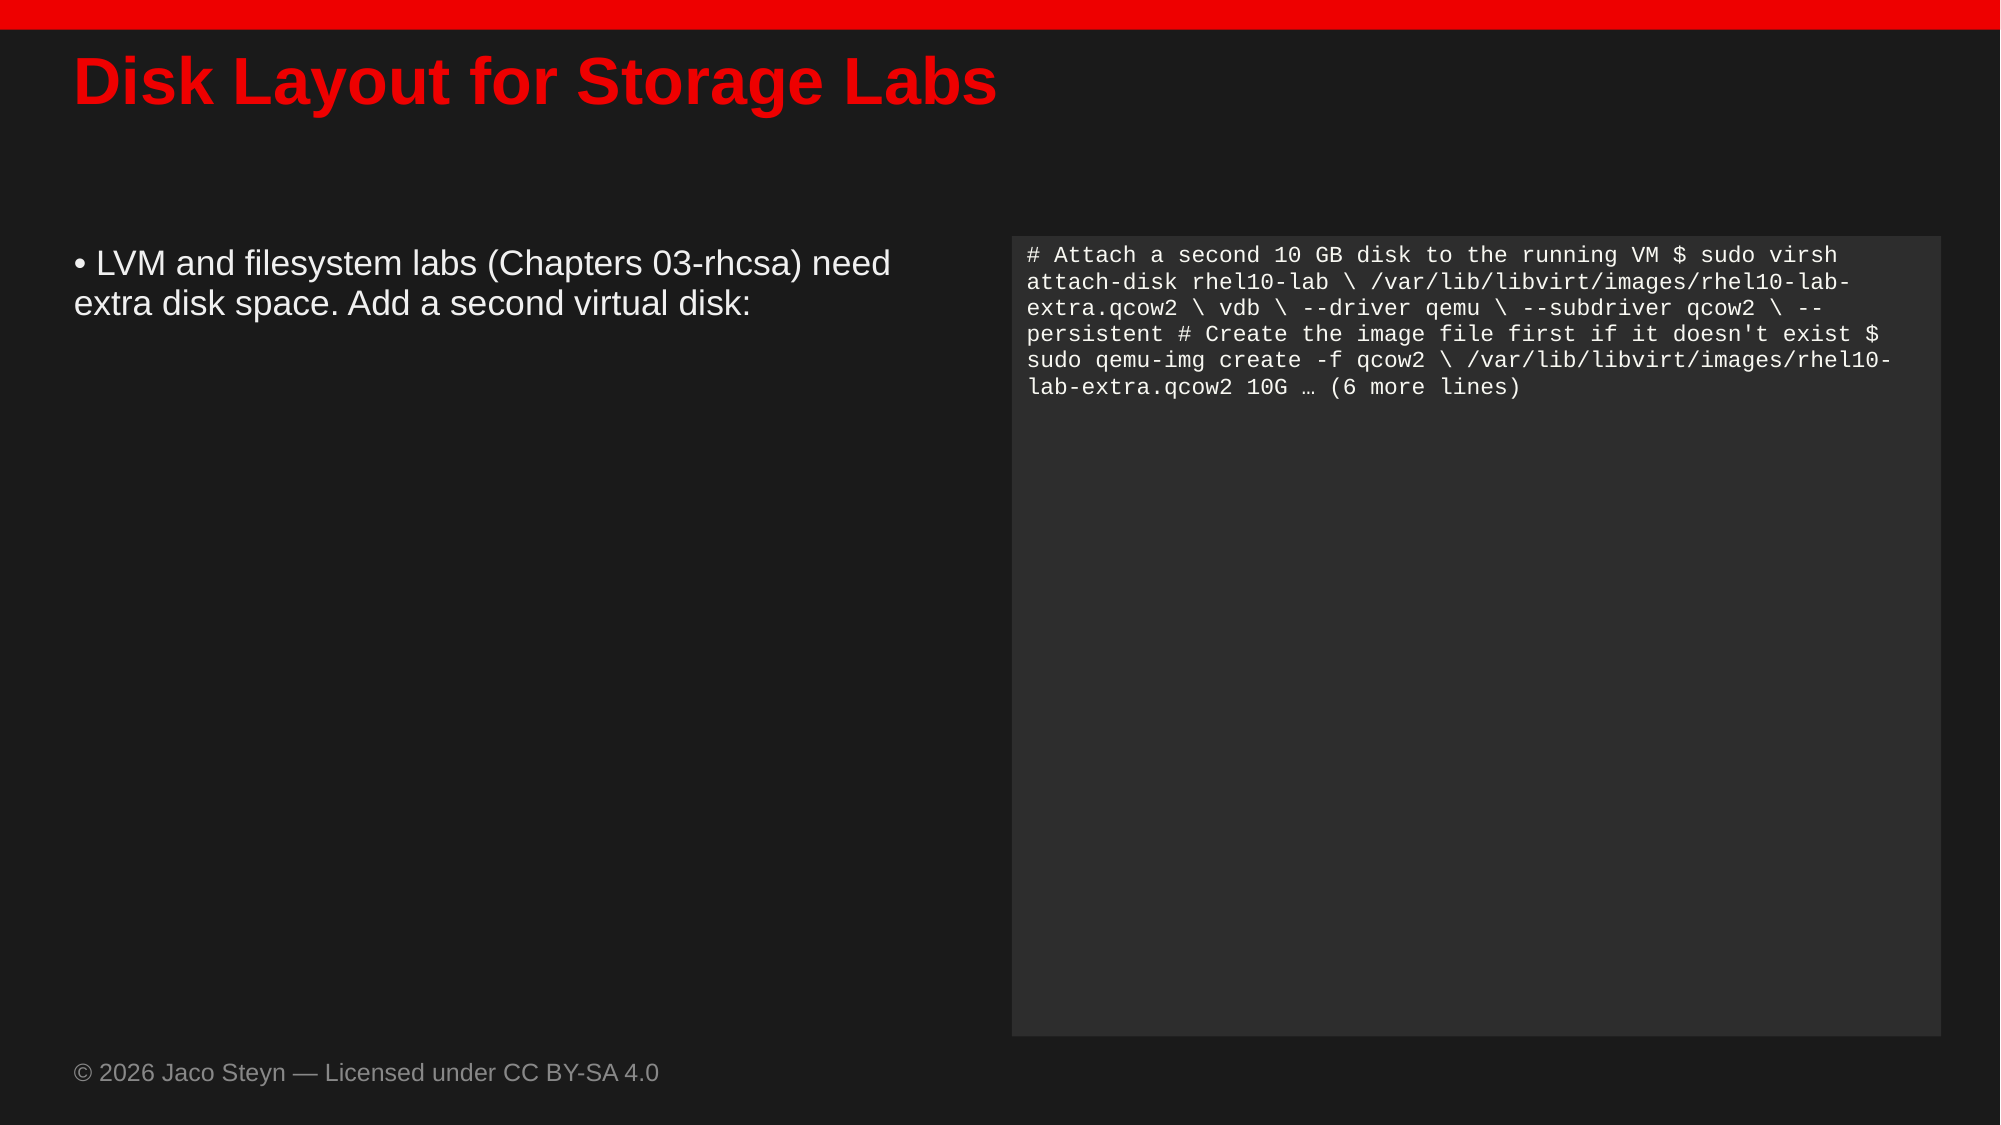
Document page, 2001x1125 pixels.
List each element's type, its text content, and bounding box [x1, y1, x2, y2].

text_box Disk Layout for Storage Labs [59, 36, 1942, 208]
text_box • LVM and filesystem labs (Chapters 03-rhcsa) need extra disk space. Add a second virtual disk: [59, 236, 989, 1037]
text_box © 2026 Jaco Steyn — Licensed under CC BY-SA 4.0 [59, 1051, 1942, 1093]
text_box [0, 0, 2001, 30]
text_box # Attach a second 10 GB disk to the running VM $ sudo virsh attach-disk rhel10-lab \ /var/lib/libvirt/images/rhel10-lab-extra.qcow2 \ vdb \ --driver qemu \ --subdriver qcow2 \ --persistent # Create the image file first if it doesn't exist $ sudo qemu-img create -f qcow2 \ /var/lib/libvirt/images/rhel10-lab-extra.qcow2 10G … (6 more lines) [1011, 236, 1942, 1037]
